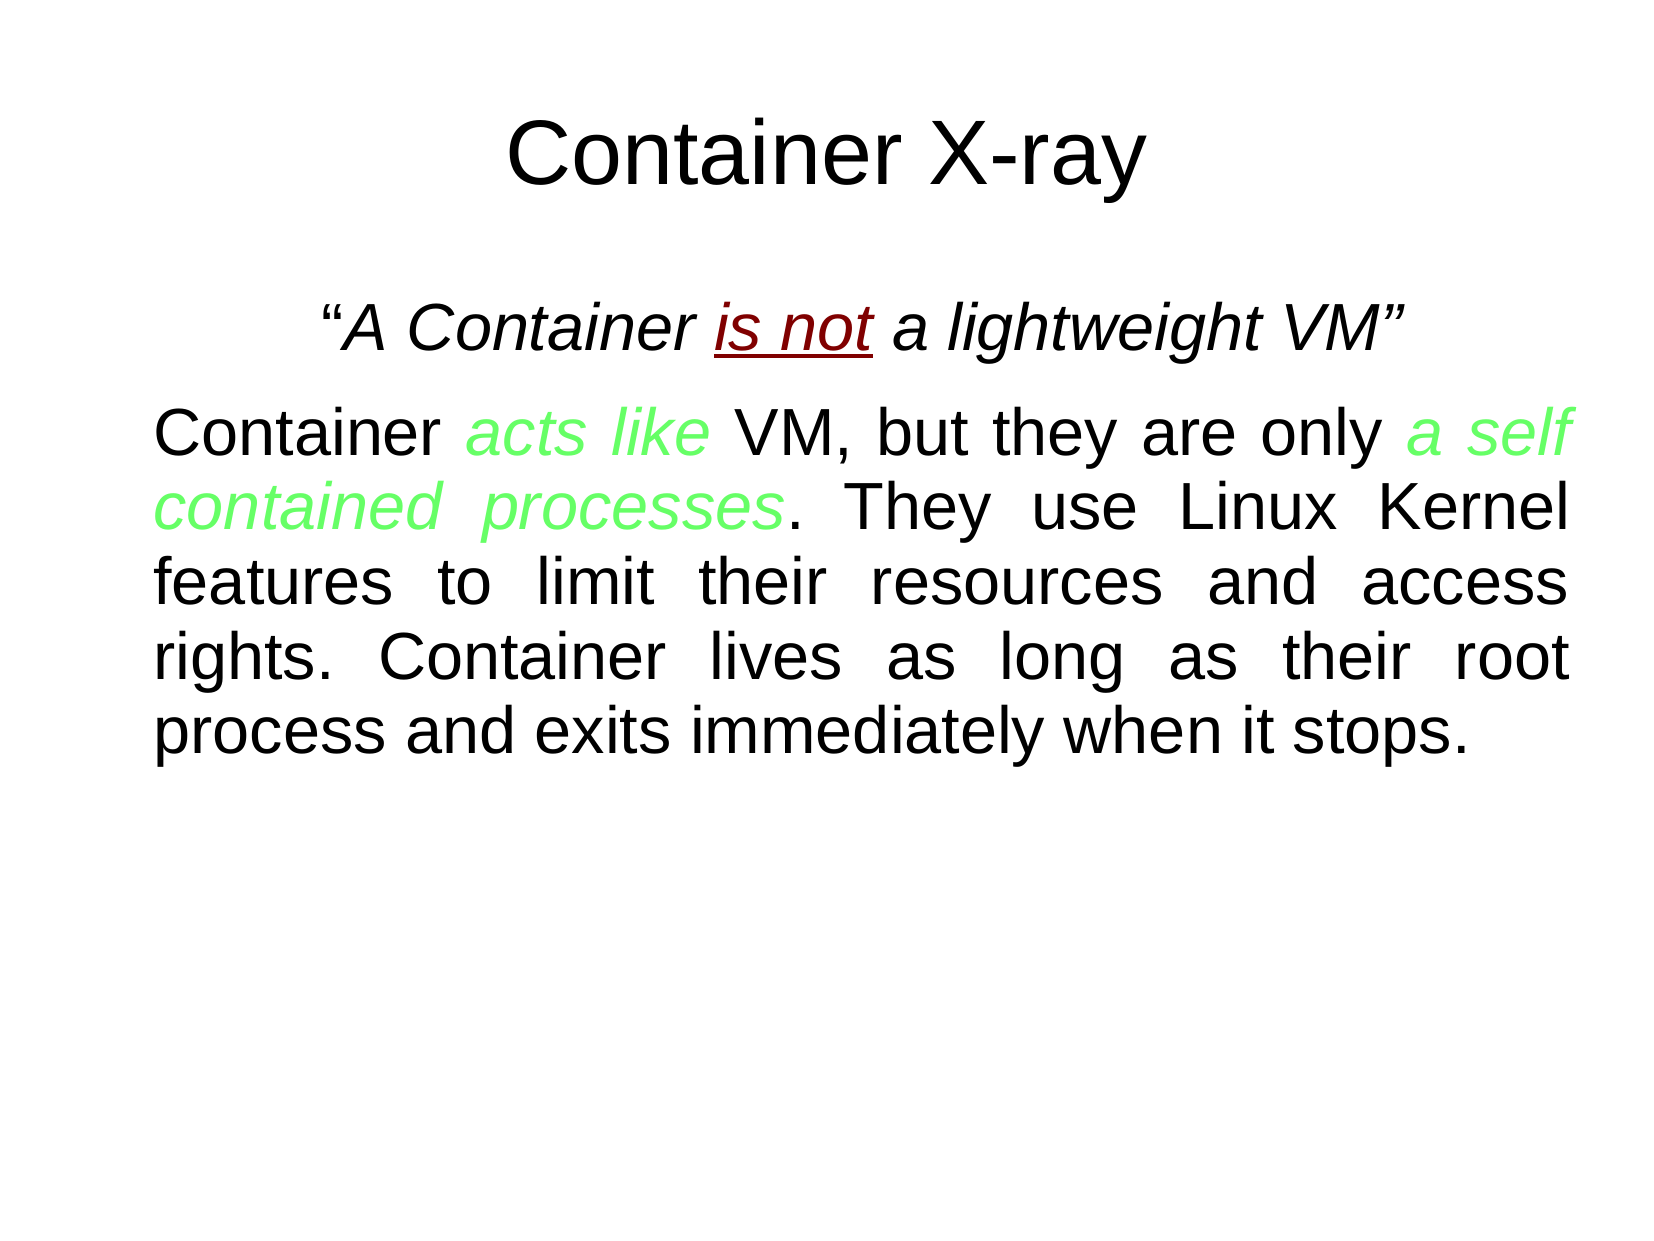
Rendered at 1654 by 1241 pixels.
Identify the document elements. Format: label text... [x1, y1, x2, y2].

title Container X-ray [82, 49, 1571, 257]
list “A Container is not a lightweight VM” Container acts like VM, but they are only a self contained processes. They use Linux Kernel features to limit their resources and access rights. Container lives as long as their root process and exits immediately when it stops. [82, 290, 1571, 1010]
